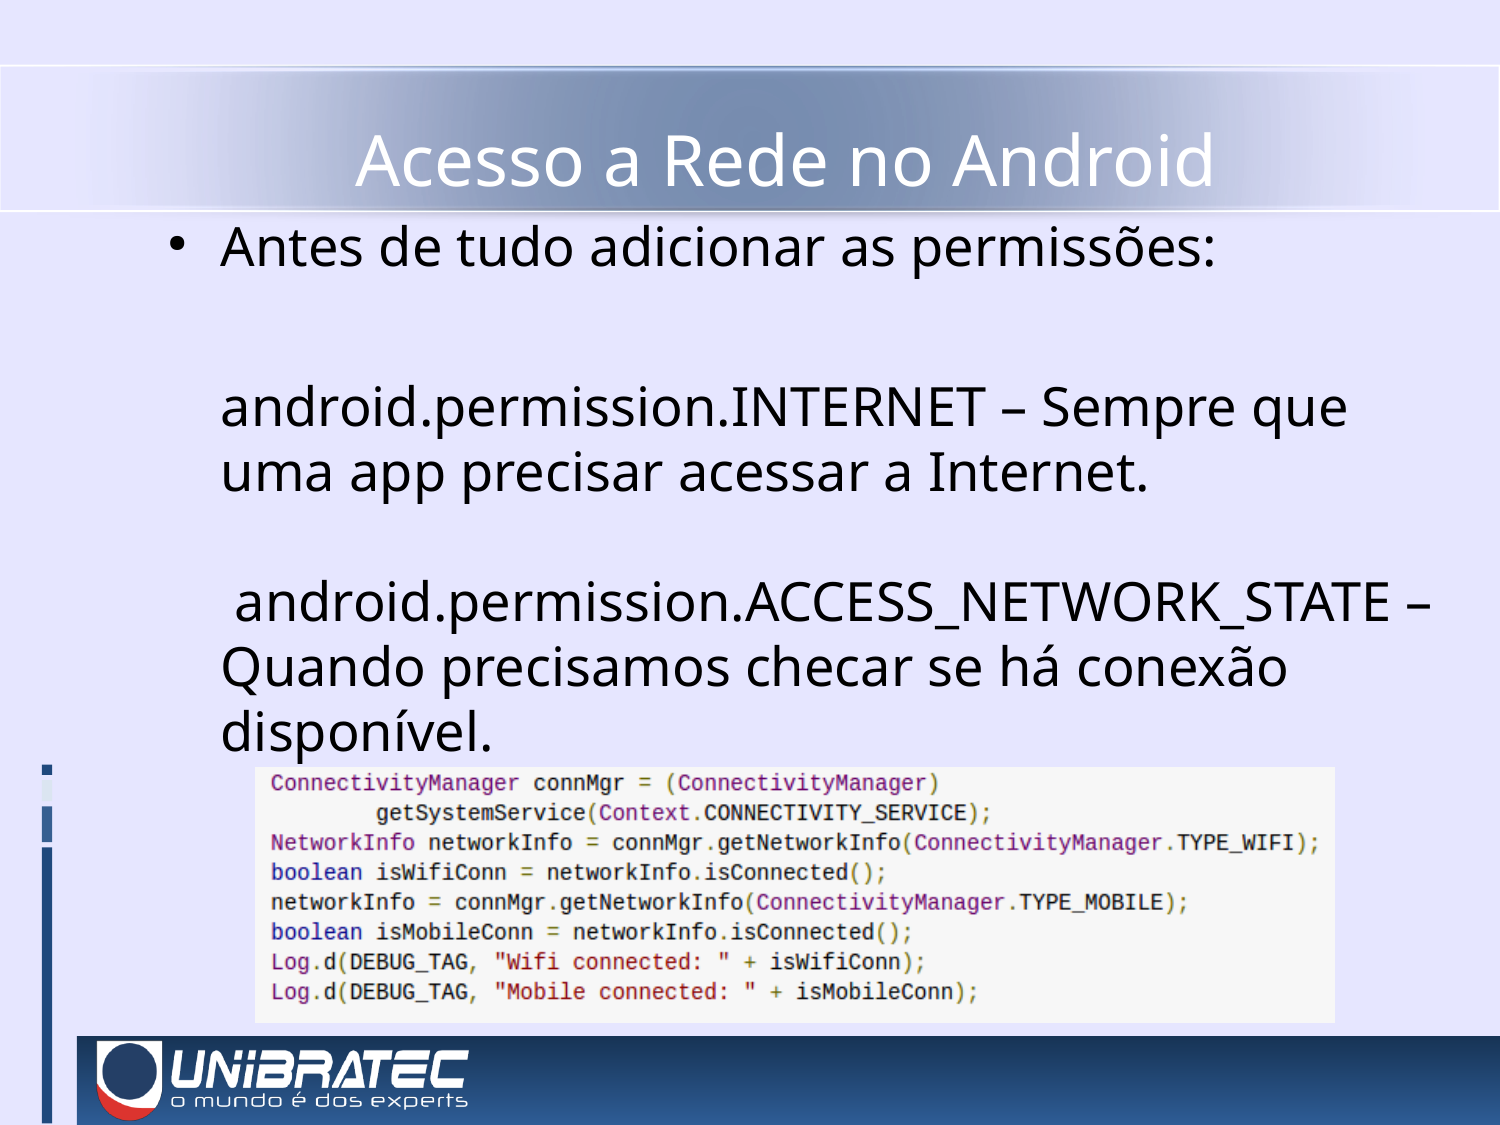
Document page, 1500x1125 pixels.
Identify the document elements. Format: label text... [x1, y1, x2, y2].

picture [96, 1040, 469, 1121]
title Acesso a Rede no Android [150, 84, 1424, 212]
picture [0, 58, 1500, 227]
picture [255, 767, 1335, 1023]
list Antes de tudo adicionar as permissões: android.permission.INTERNET – Sempre que uma app precisar acessar a Internet. android.permission.ACCESS_NETWORK_STATE – Quando precisamos checar se há conexão disponível. [150, 212, 1441, 1004]
